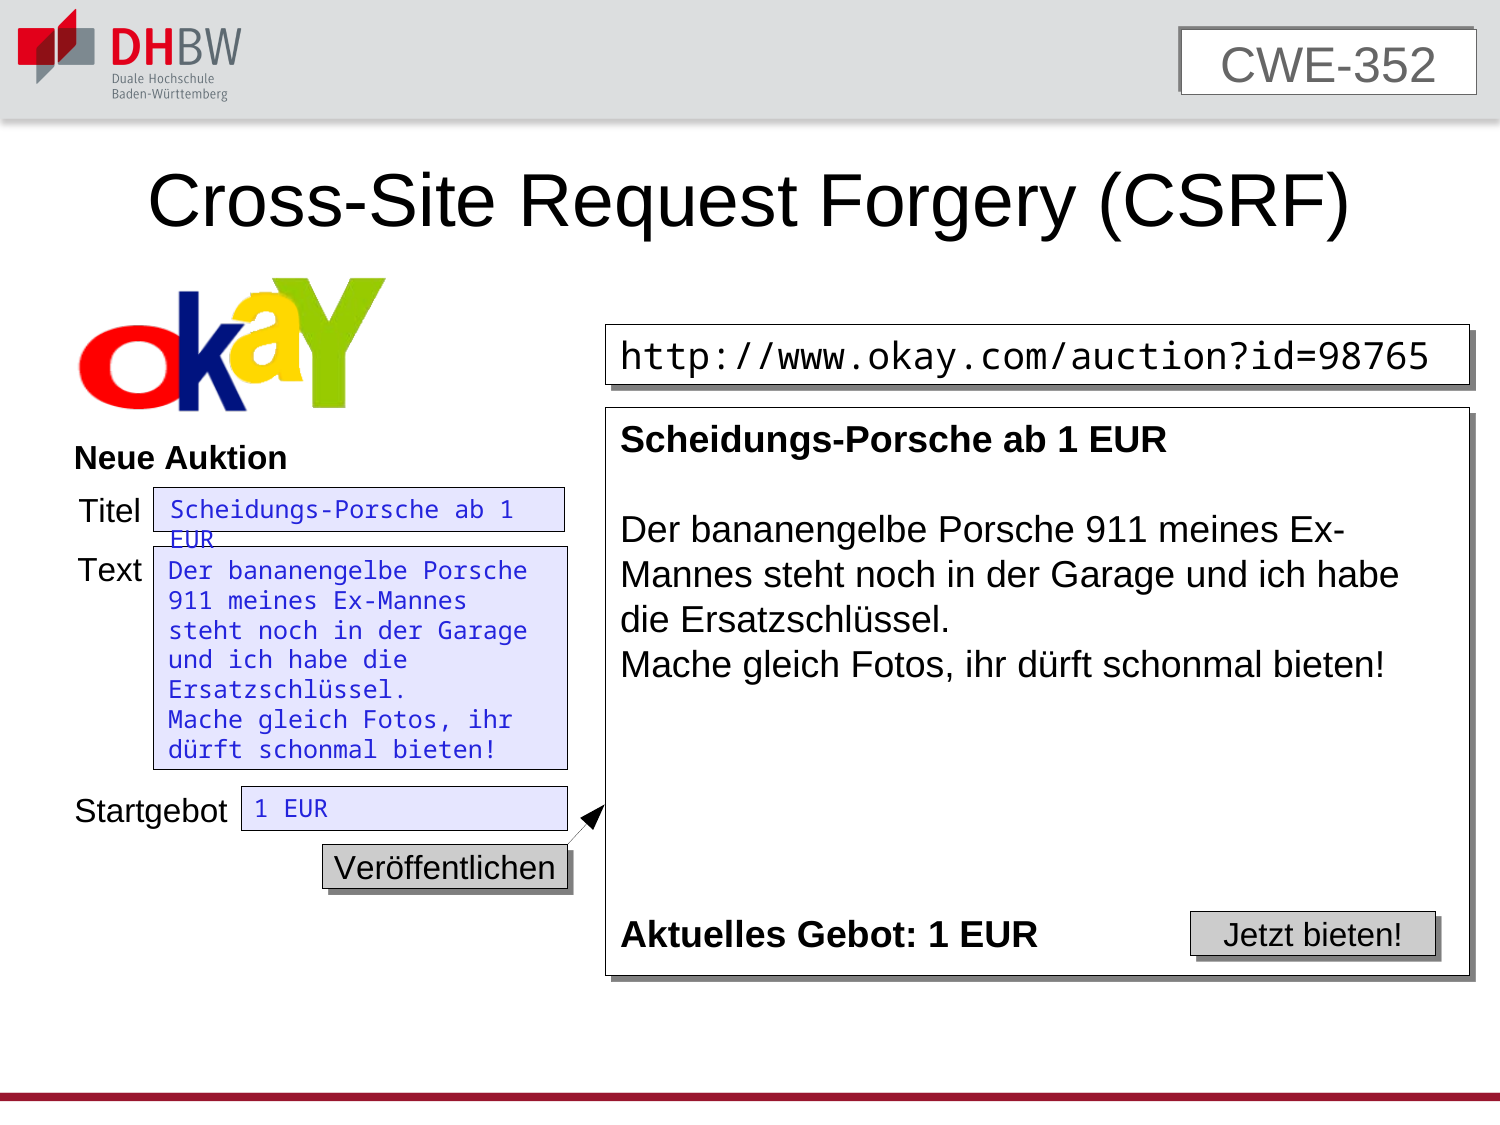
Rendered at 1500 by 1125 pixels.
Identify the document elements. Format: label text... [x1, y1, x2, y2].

text_box [153, 487, 171, 532]
text_box Der bananengelbe Porsche 911 meines Ex-Mannes steht noch in der Garage und ich habe die Ersatzschlüssel. Mache gleich Fotos, ihr dürft schonmal bieten! [153, 546, 571, 756]
text_box Veröffentlichen [322, 844, 568, 889]
text_box [153, 756, 568, 770]
text_box Startgebot [68, 786, 235, 831]
text_box CWE-352 [1181, 29, 1477, 95]
text_box Text [68, 546, 152, 591]
text_box Jetzt bieten! [1190, 911, 1436, 956]
picture [0, 265, 1500, 1121]
text_box Scheidungs-Porsche ab 1 EUR [154, 486, 565, 531]
text_box [434, 786, 568, 831]
picture [0, 0, 1500, 134]
title Cross-Site Request Forgery (CSRF) [0, 134, 1500, 266]
text_box Scheidungs-Porsche ab 1 EUR Der bananengelbe Porsche 911 meines Ex-Mannes steht noch in der Garage und ich habe die Ersatzschlüssel. Mache gleich Fotos, ihr dürft schonmal bieten! Aktuelles Gebot: 1 EUR [605, 407, 1470, 976]
text_box Neue Auktion [68, 434, 449, 479]
text_box 1 EUR [238, 785, 434, 831]
text_box Titel [67, 487, 152, 532]
text_box http://www.okay.com/auction?id=98765 [605, 324, 1470, 385]
